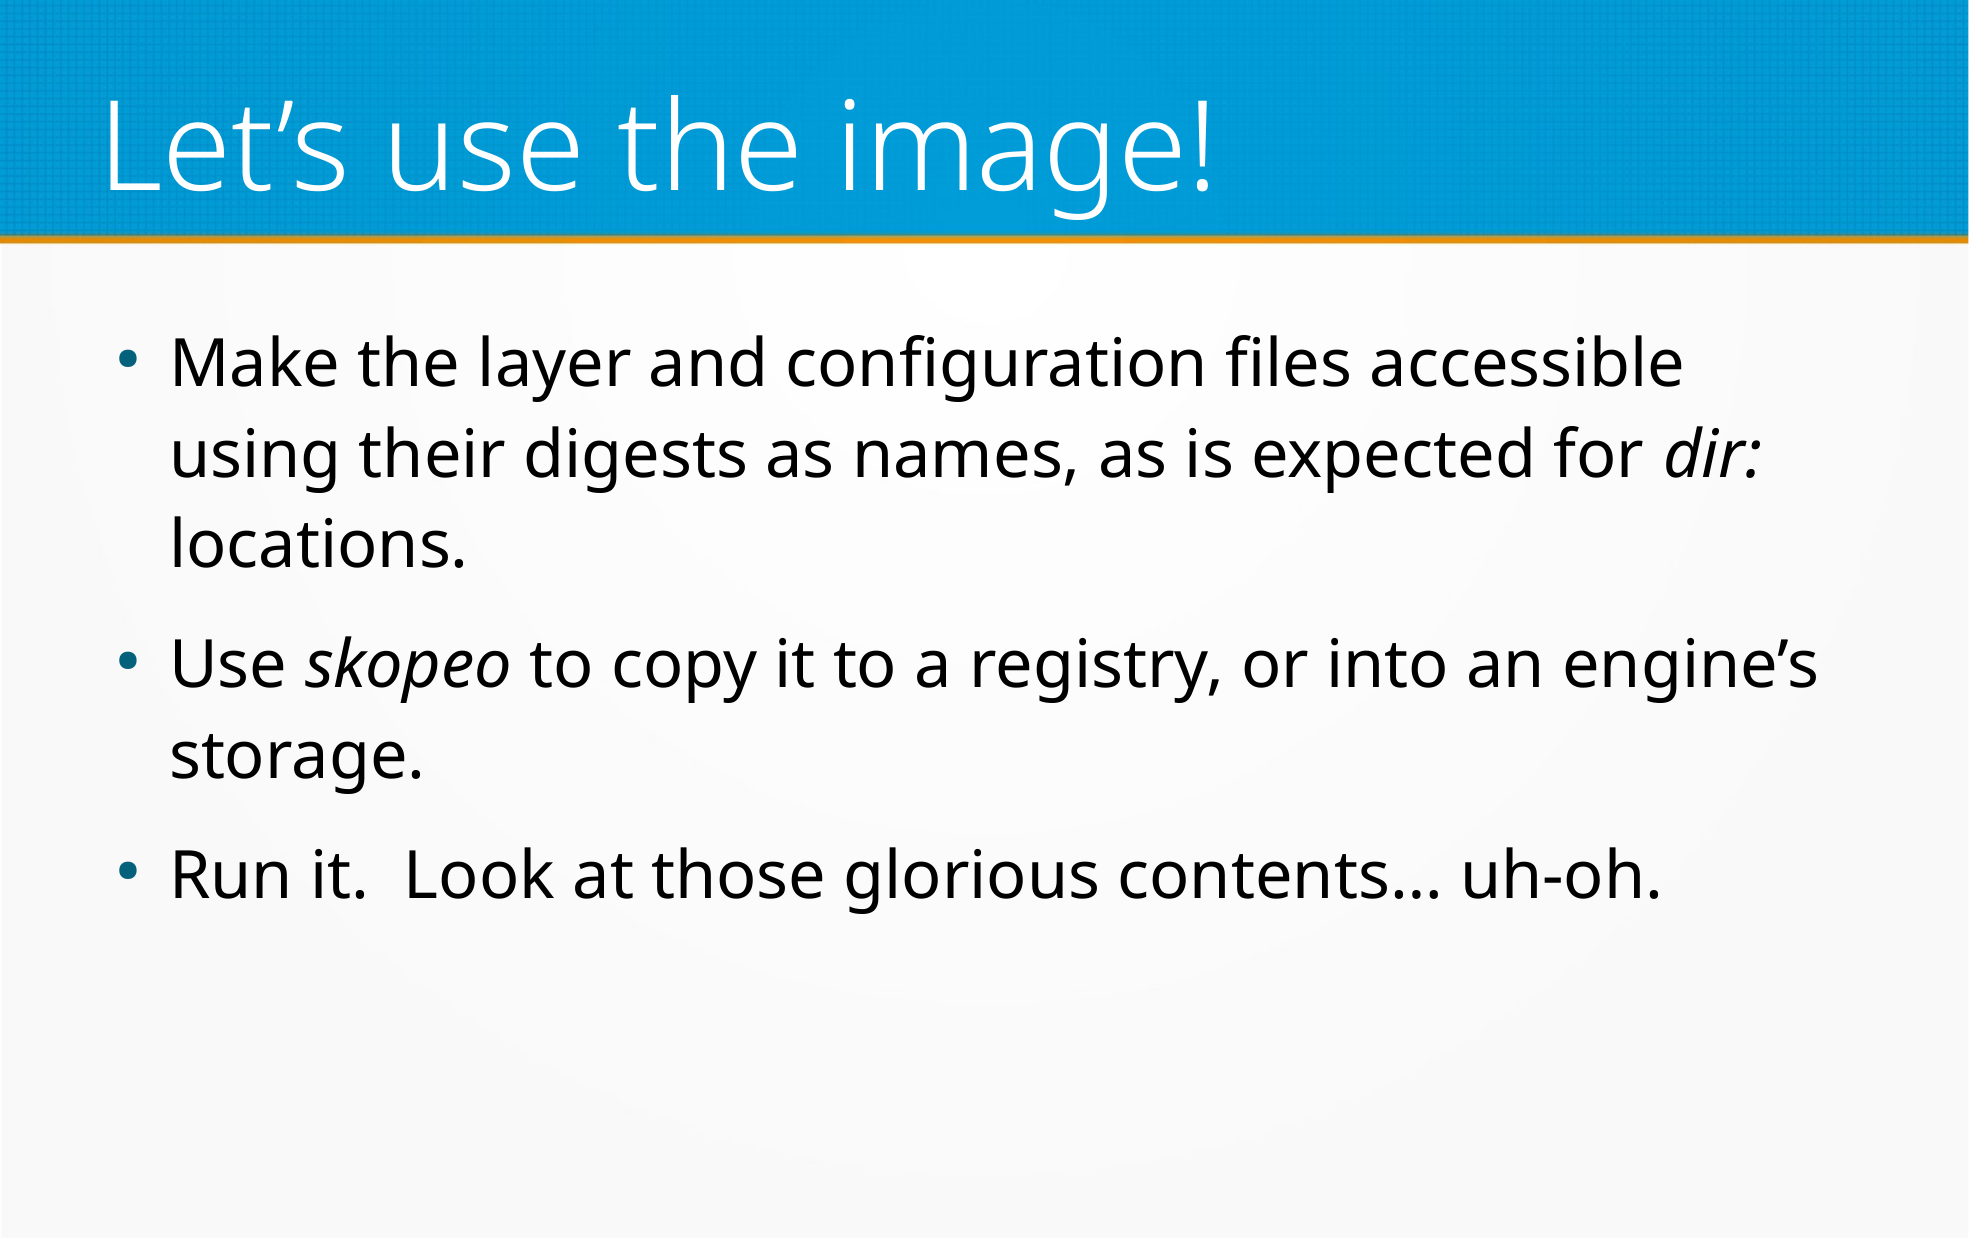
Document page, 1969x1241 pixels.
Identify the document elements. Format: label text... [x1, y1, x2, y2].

title Let’s use the image! [98, 19, 1870, 227]
list Make the layer and configuration files accessible using their digests as names, as is expected for dir: locations. Use skopeo to copy it to a registry, or into an engine’s storage. Run it. Look at those glorious contents… uh-oh. [98, 315, 1861, 1081]
picture [0, 233, 1969, 1241]
